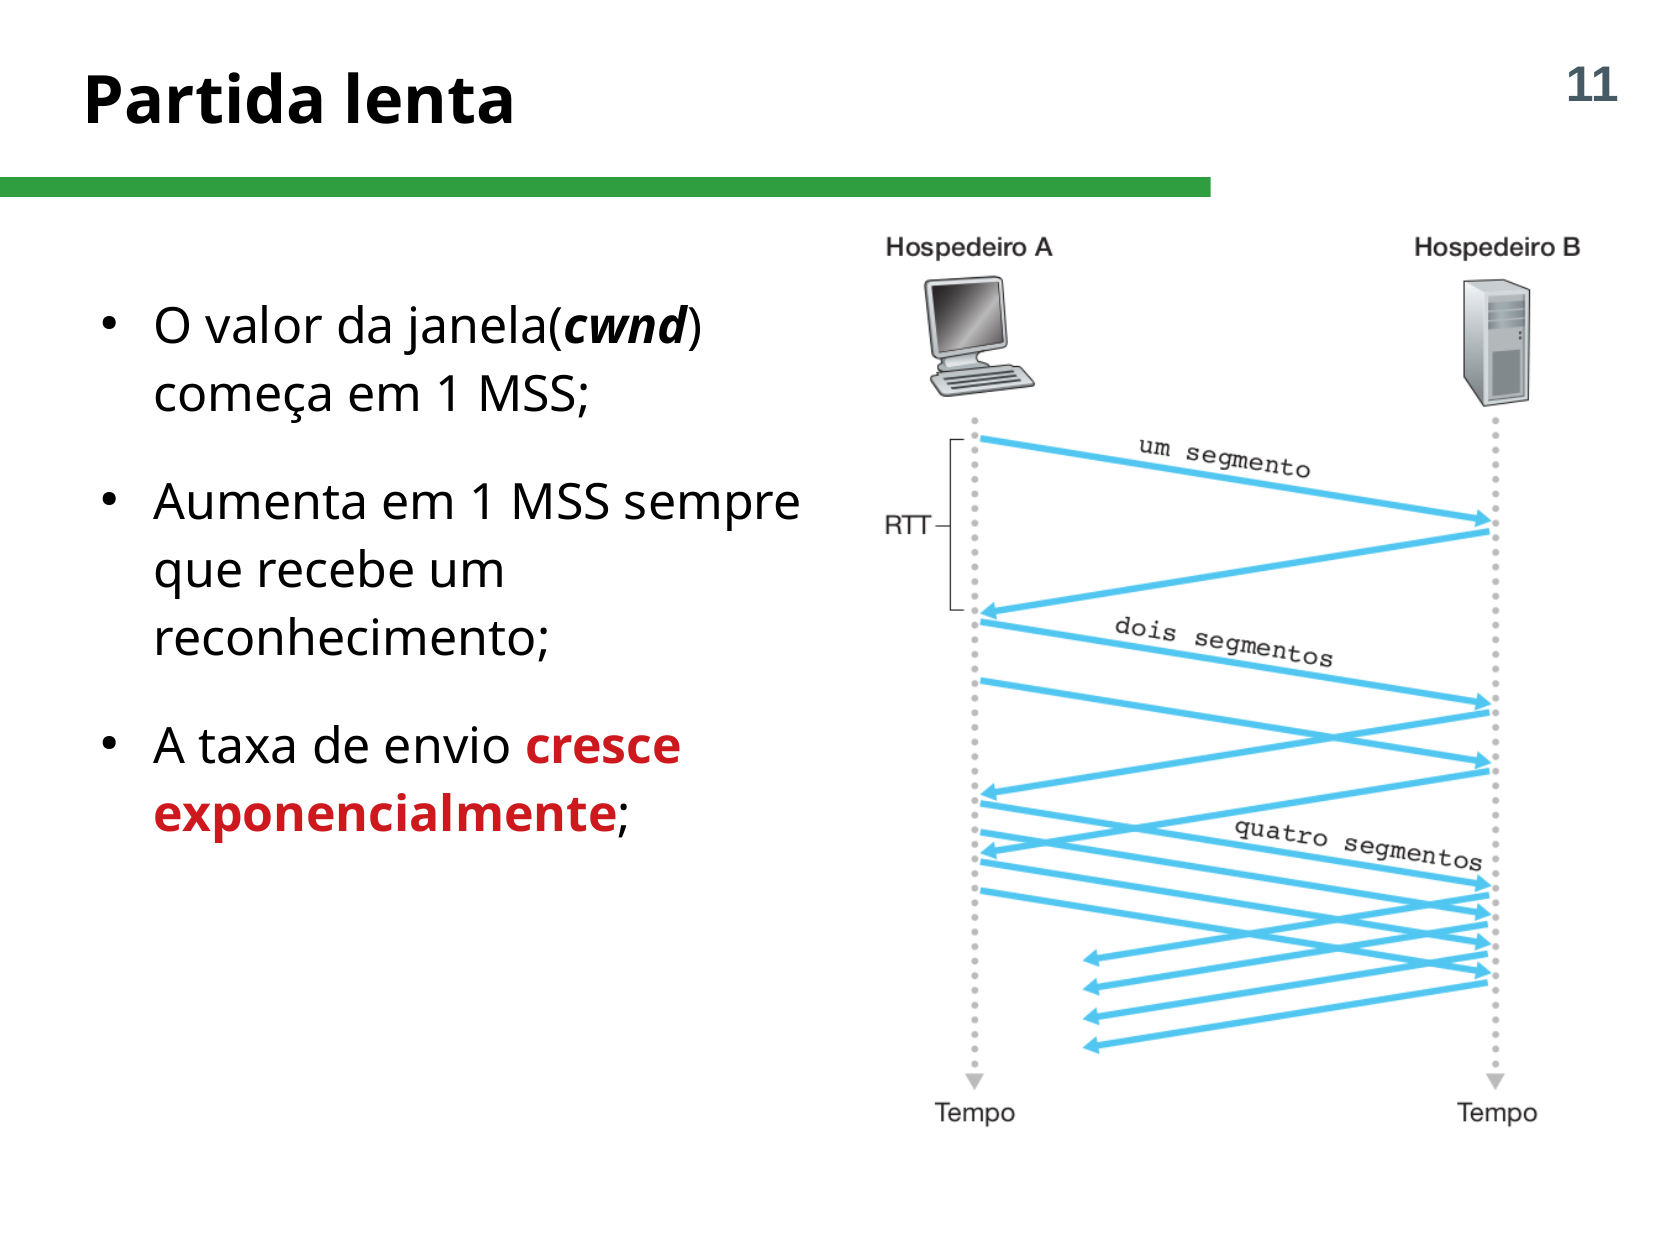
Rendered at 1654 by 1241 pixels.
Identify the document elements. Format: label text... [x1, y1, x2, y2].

picture [856, 209, 1613, 1182]
list O valor da janela(cwnd) começa em 1 MSS; Aumenta em 1 MSS sempre que recebe um reconhecimento; A taxa de envio cresce exponencialmente; [82, 290, 809, 1211]
title Partida lenta [82, 0, 1152, 202]
